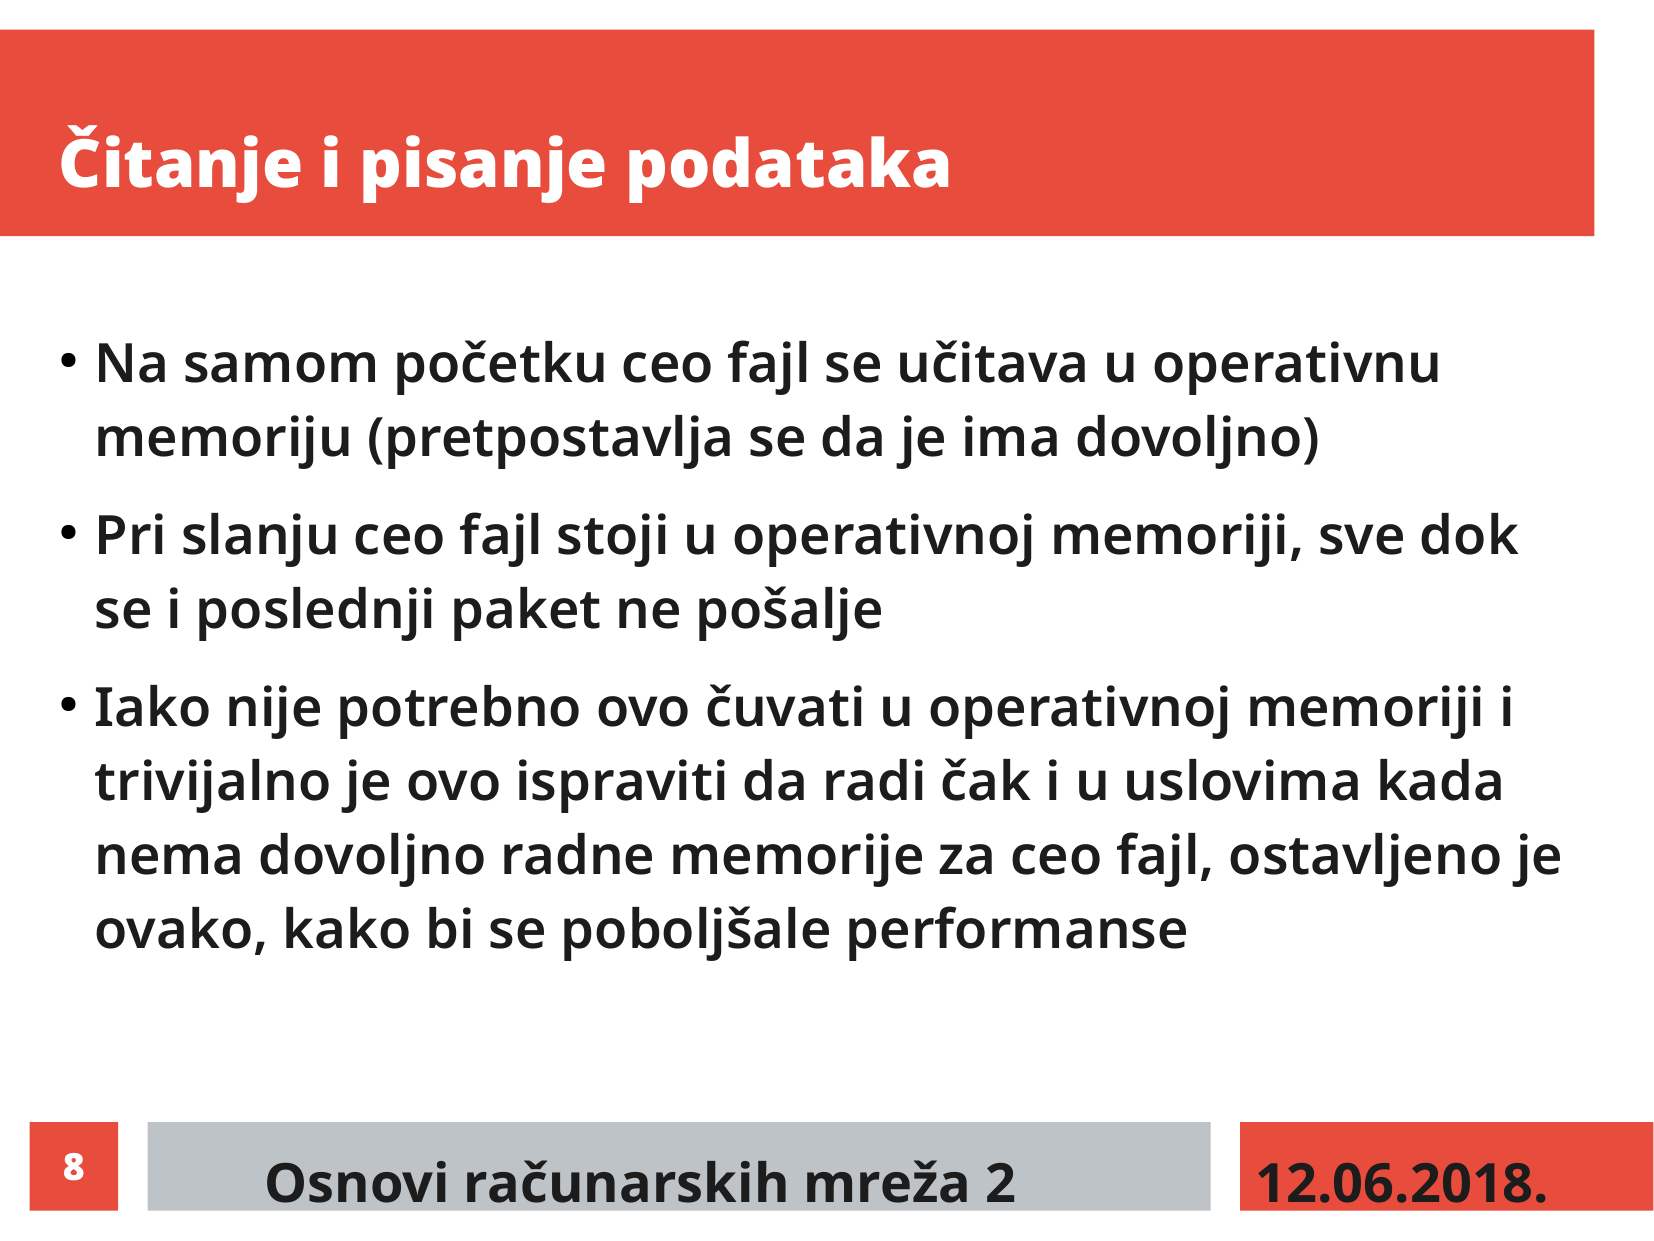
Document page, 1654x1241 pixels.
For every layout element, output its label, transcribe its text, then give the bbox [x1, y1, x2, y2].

title Čitanje i pisanje podataka [59, 59, 1595, 207]
text_box 12.06.2018. [1255, 1145, 1633, 1220]
text_box Osnovi računarskih mreža 2 [264, 1145, 1131, 1205]
list Na samom početku ceo fajl se učitava u operativnu memoriju (pretpostavlja se da je ima dovoljno) Pri slanju ceo fajl stoji u operativnoj memoriji, sve dok se i poslednji paket ne pošalje Iako nije potrebno ovo čuvati u operativnoj memoriji i trivijalno je ovo ispraviti da radi čak i u uslovima kada nema dovoljno radne memorije za ceo fajl, ostavljeno je ovako, kako bi se poboljšale performanse [59, 324, 1565, 1093]
